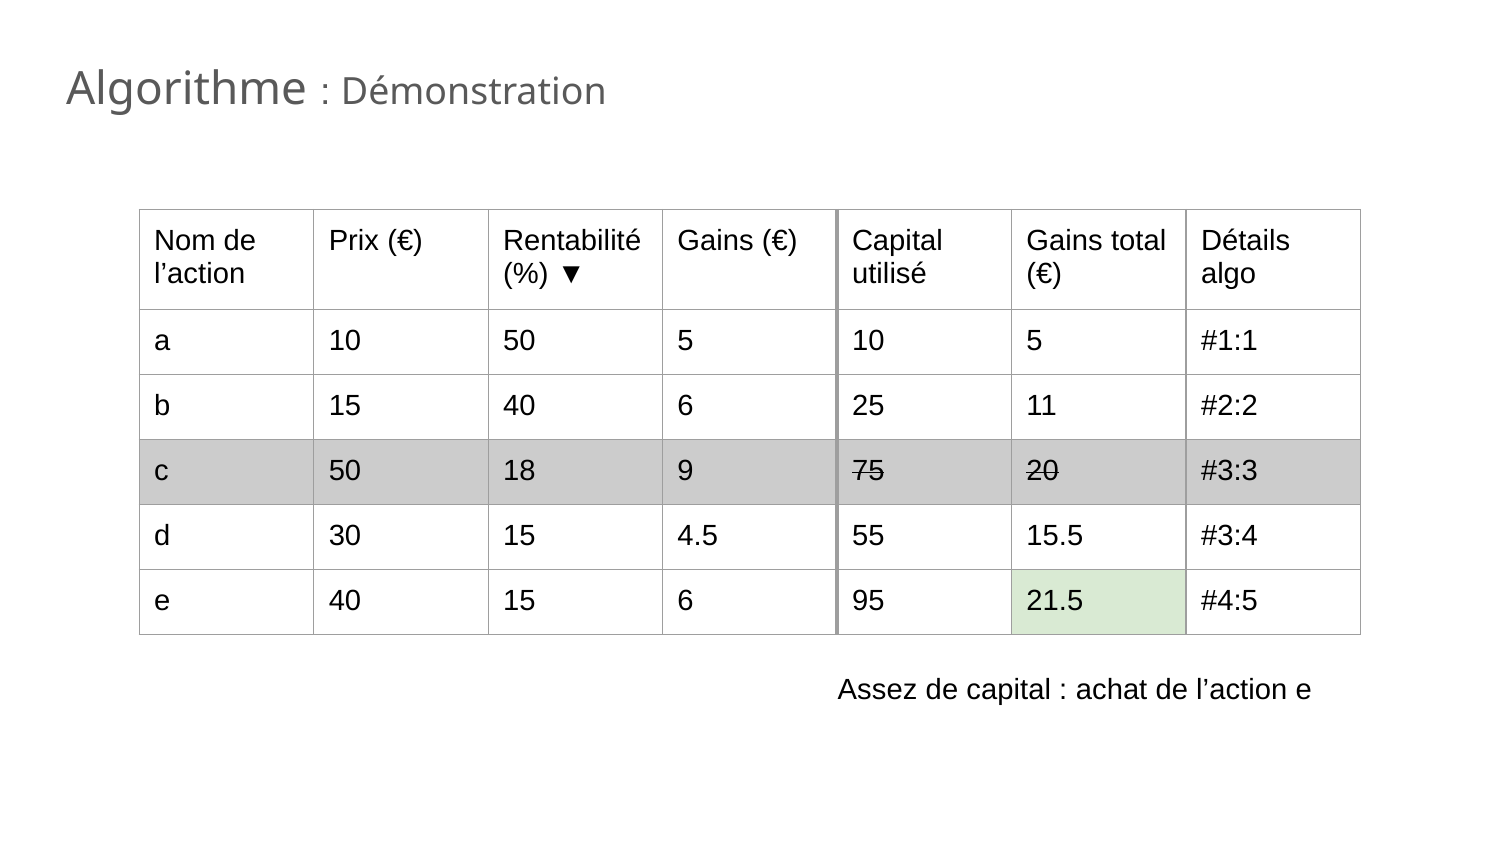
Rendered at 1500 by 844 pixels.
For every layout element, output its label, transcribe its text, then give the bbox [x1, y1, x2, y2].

table_cell d [140, 505, 313, 569]
table_cell 75 [839, 440, 1011, 504]
table_header Nom de l’action [140, 210, 313, 309]
table_cell 18 [489, 440, 662, 504]
table_cell 9 [663, 440, 835, 504]
table_cell 5 [1012, 310, 1185, 374]
table_cell 10 [839, 310, 1011, 374]
table_header Détails algo [1187, 210, 1360, 309]
table_cell #1:1 [1187, 310, 1360, 374]
table_header Gains (€) [663, 210, 835, 309]
table_cell 15 [489, 570, 662, 634]
list Algorithme : Démonstration [51, 35, 1449, 129]
table_header Rentabilité (%) ▼ [489, 210, 662, 309]
table_cell 15 [489, 505, 662, 569]
table_cell 4.5 [663, 505, 835, 569]
table_cell #4:5 [1187, 570, 1360, 634]
table_cell c [140, 440, 313, 504]
table_header Capital utilisé [839, 210, 1011, 309]
table_cell 55 [839, 505, 1011, 569]
table_header Gains total (€) [1012, 210, 1185, 309]
table_cell 20 [1012, 440, 1185, 504]
table_cell 21.5 [1012, 570, 1185, 634]
table_header Prix (€) [314, 210, 488, 309]
table_cell 50 [489, 310, 662, 374]
table_cell a [140, 310, 313, 374]
table_cell 50 [314, 440, 488, 504]
table_cell 15 [314, 375, 488, 439]
table_cell 6 [663, 375, 835, 439]
table_cell 15.5 [1012, 505, 1185, 569]
table_cell 11 [1012, 375, 1185, 439]
text_box Assez de capital : achat de l’action e [822, 655, 1412, 721]
table_cell 30 [314, 505, 488, 569]
table_cell 95 [839, 570, 1011, 634]
table_cell #3:3 [1187, 440, 1360, 504]
table_cell 25 [839, 375, 1011, 439]
table_cell 10 [314, 310, 488, 374]
table_cell 6 [663, 570, 835, 634]
table_cell 40 [314, 570, 488, 634]
table_cell e [140, 570, 313, 634]
table_cell #3:4 [1187, 505, 1360, 569]
table_cell 40 [489, 375, 662, 439]
table_cell b [140, 375, 313, 439]
table_cell #2:2 [1187, 375, 1360, 439]
table_cell 5 [663, 310, 835, 374]
